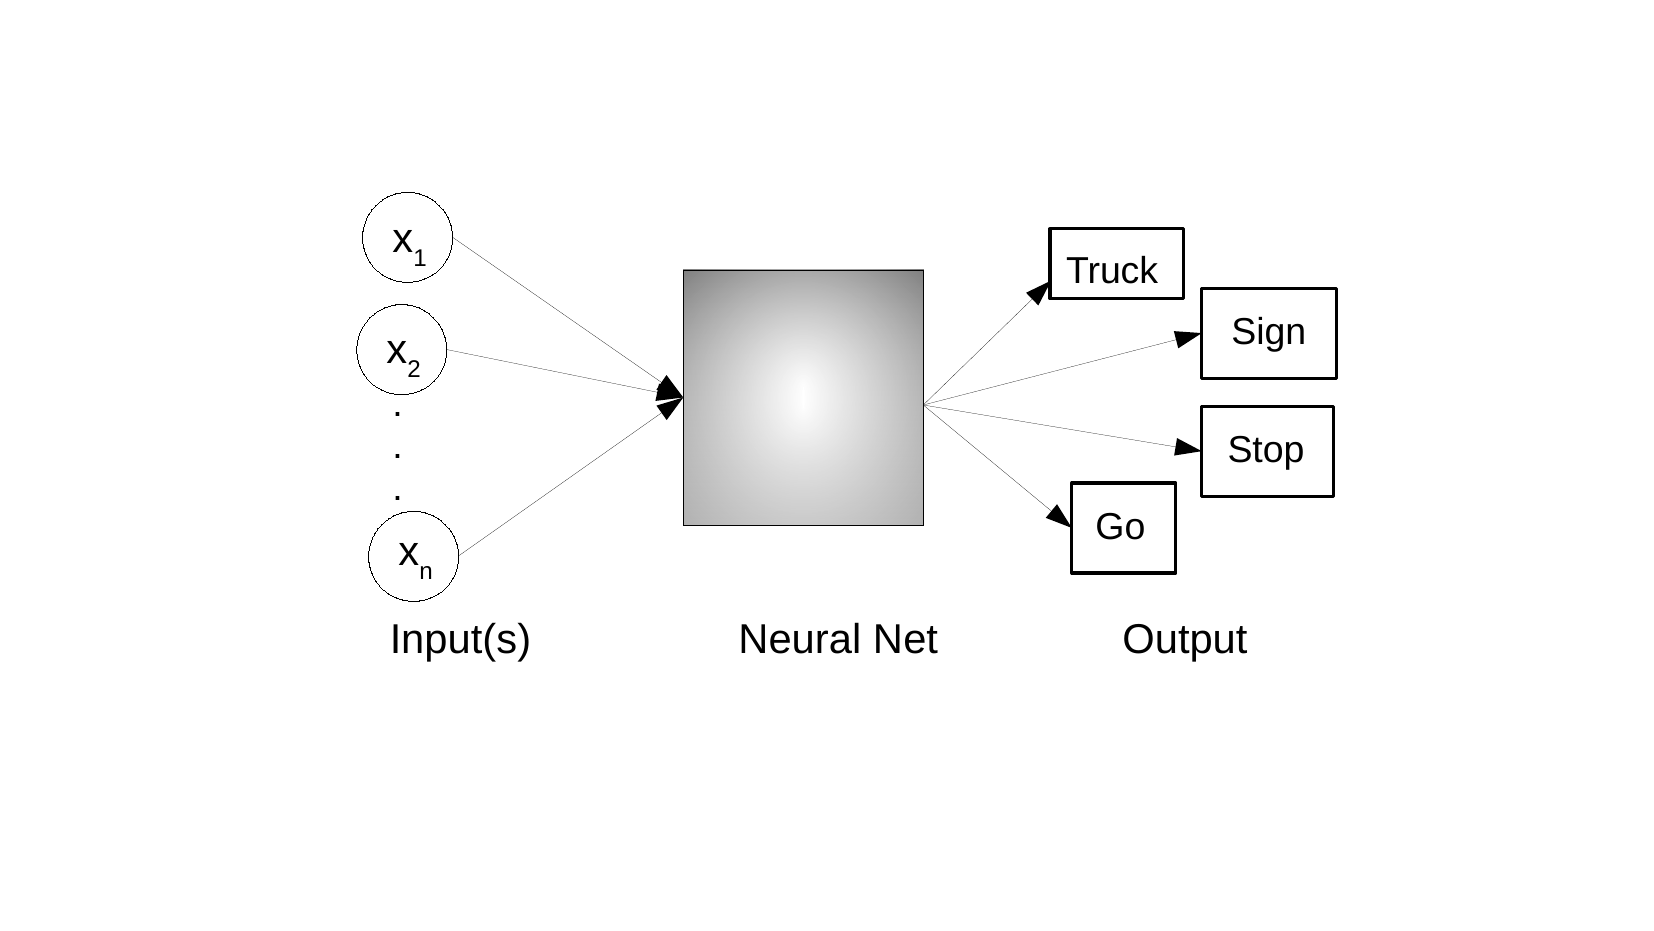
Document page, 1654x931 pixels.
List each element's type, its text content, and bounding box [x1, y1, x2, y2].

text_box x1 [377, 207, 468, 279]
text_box Go [1080, 497, 1168, 558]
text_box Stop [1212, 421, 1323, 481]
text_box Sign [1216, 303, 1412, 402]
text_box [683, 270, 924, 526]
text_box ... [377, 375, 423, 516]
text_box x2 [371, 318, 447, 395]
text_box Truck [1051, 242, 1186, 319]
text_box Input(s) Neural Net Output [375, 608, 1306, 670]
text_box xn [383, 520, 459, 592]
